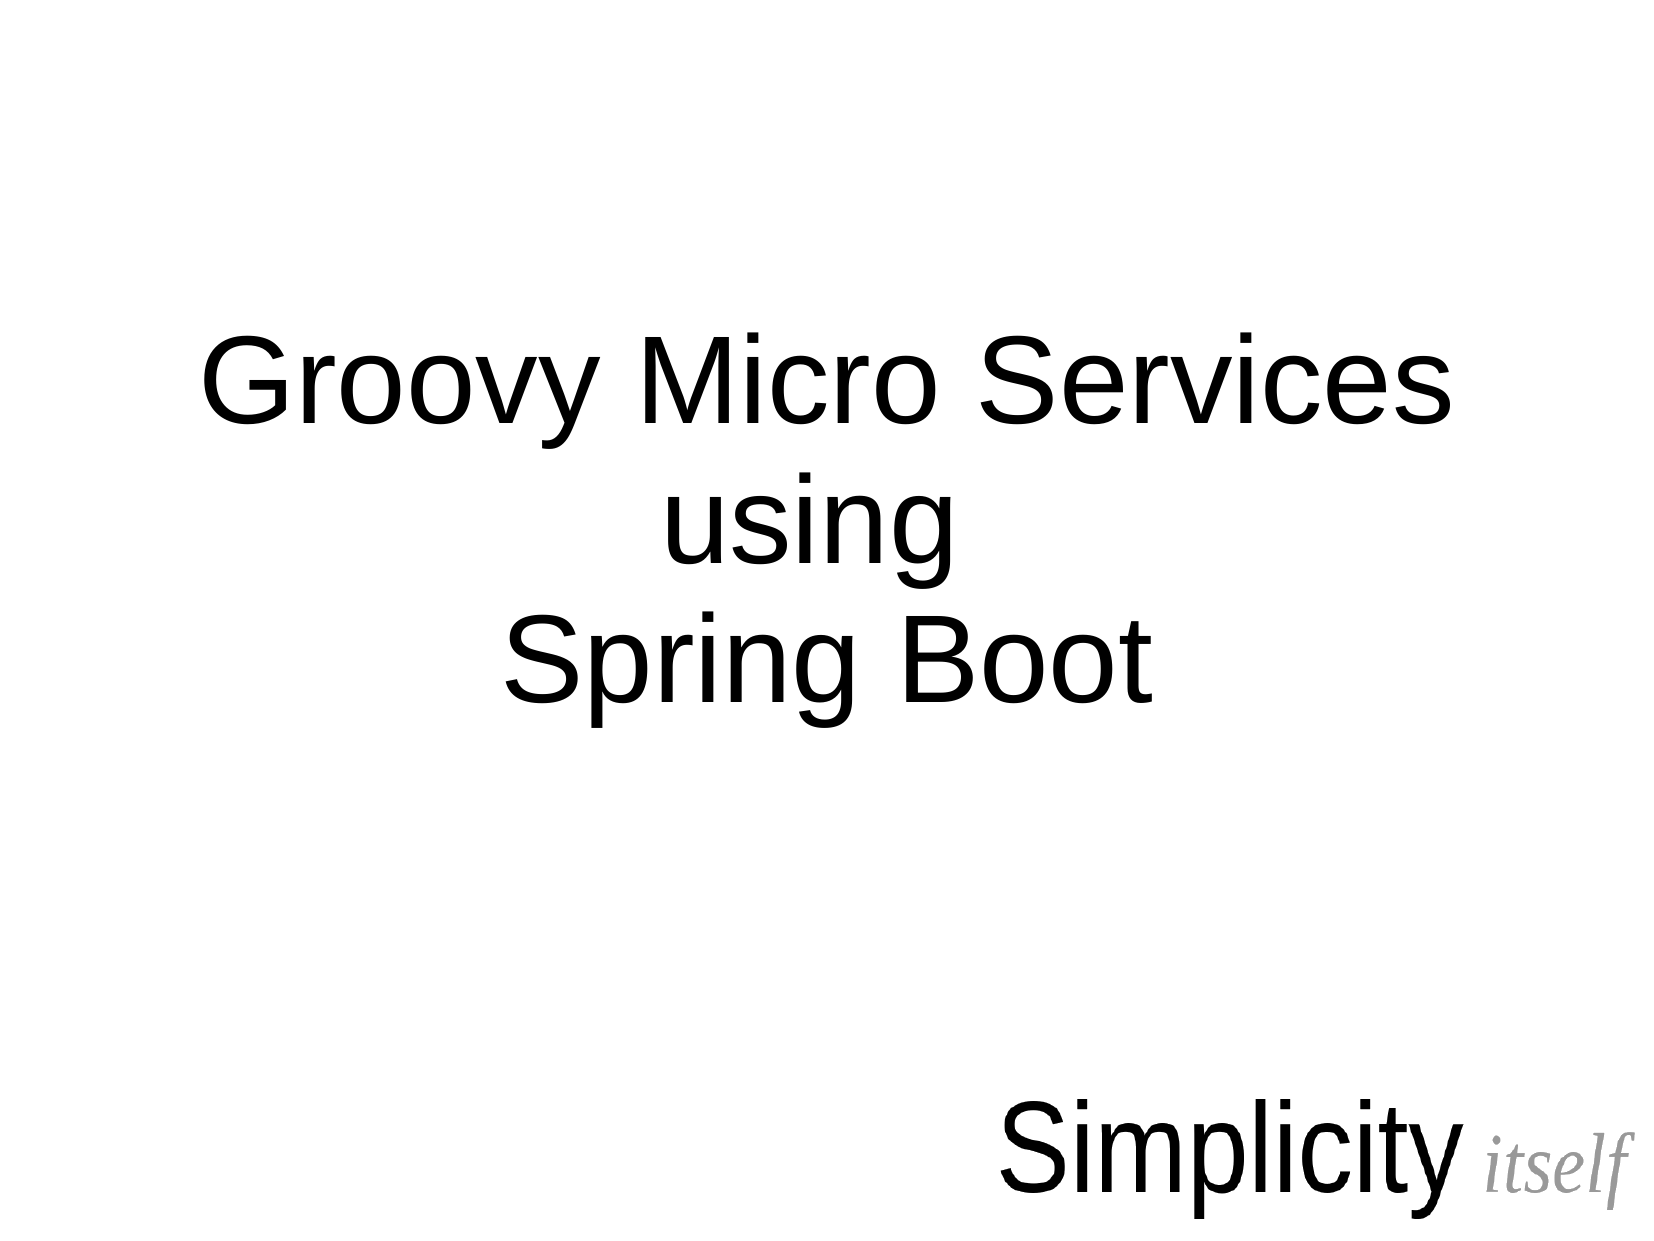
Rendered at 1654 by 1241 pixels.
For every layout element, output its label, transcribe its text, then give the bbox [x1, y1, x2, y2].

picture [991, 1074, 1654, 1241]
title Groovy Micro Services using Spring Boot [82, 310, 1571, 730]
